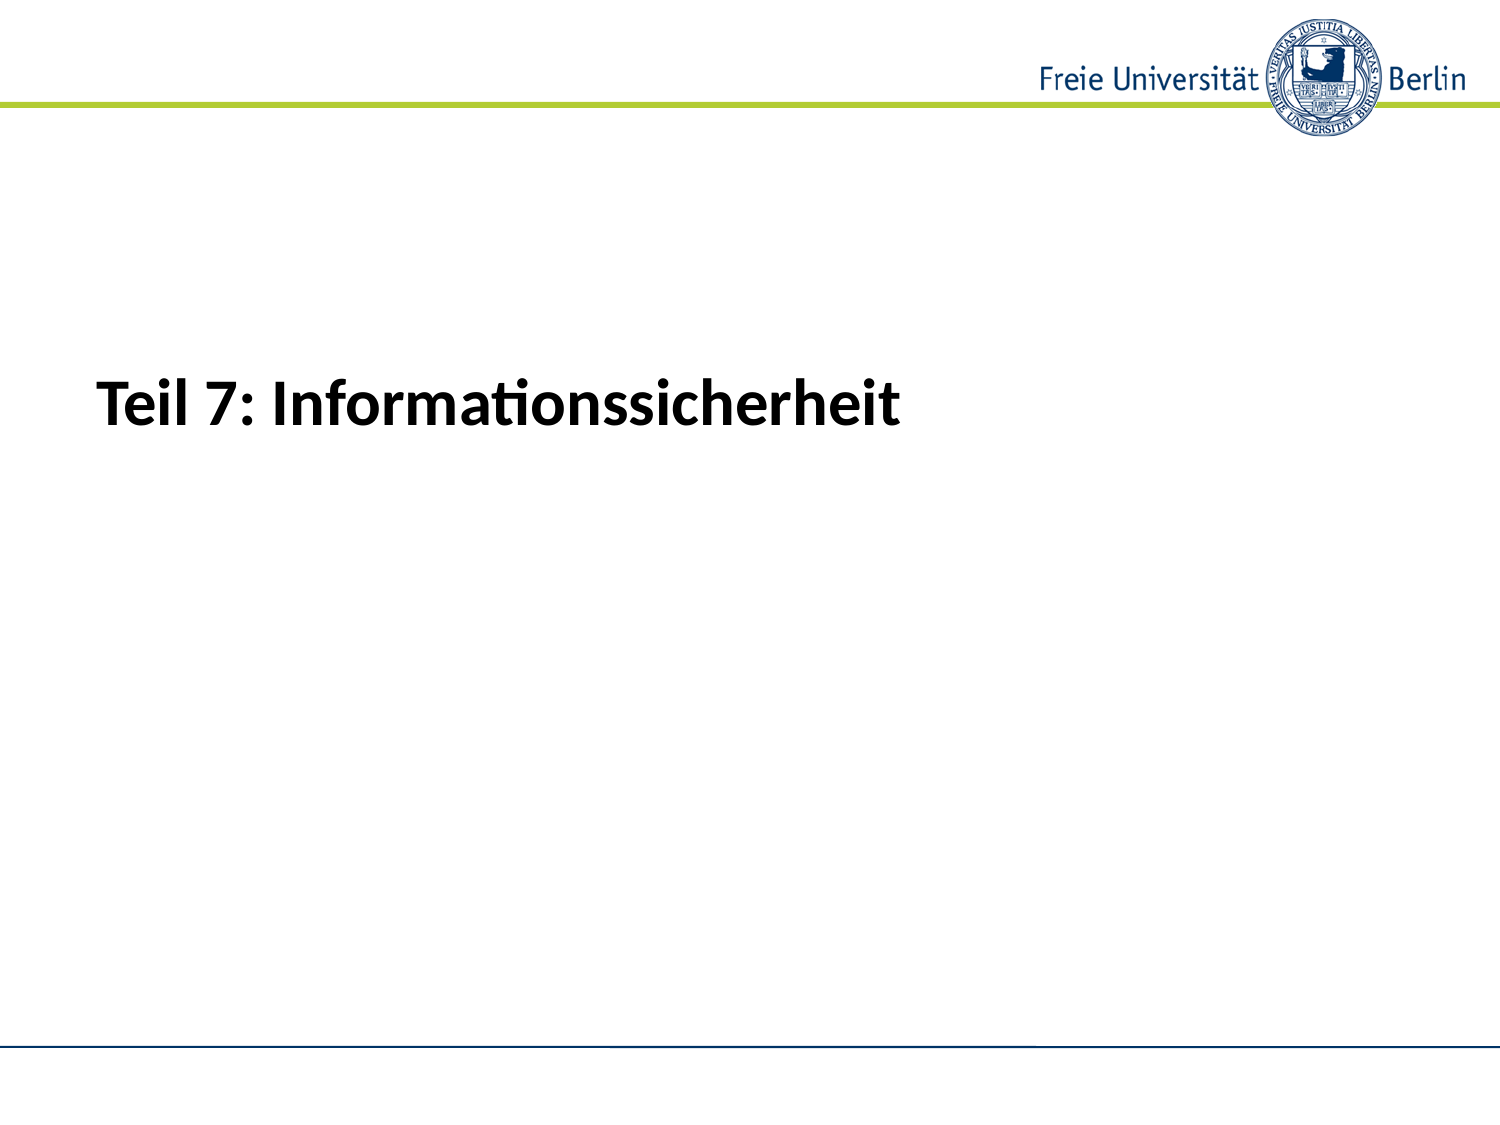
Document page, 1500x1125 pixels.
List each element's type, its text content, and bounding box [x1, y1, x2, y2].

picture [1033, 19, 1470, 137]
title Teil 7: Informationssicherheit [96, 250, 1277, 546]
